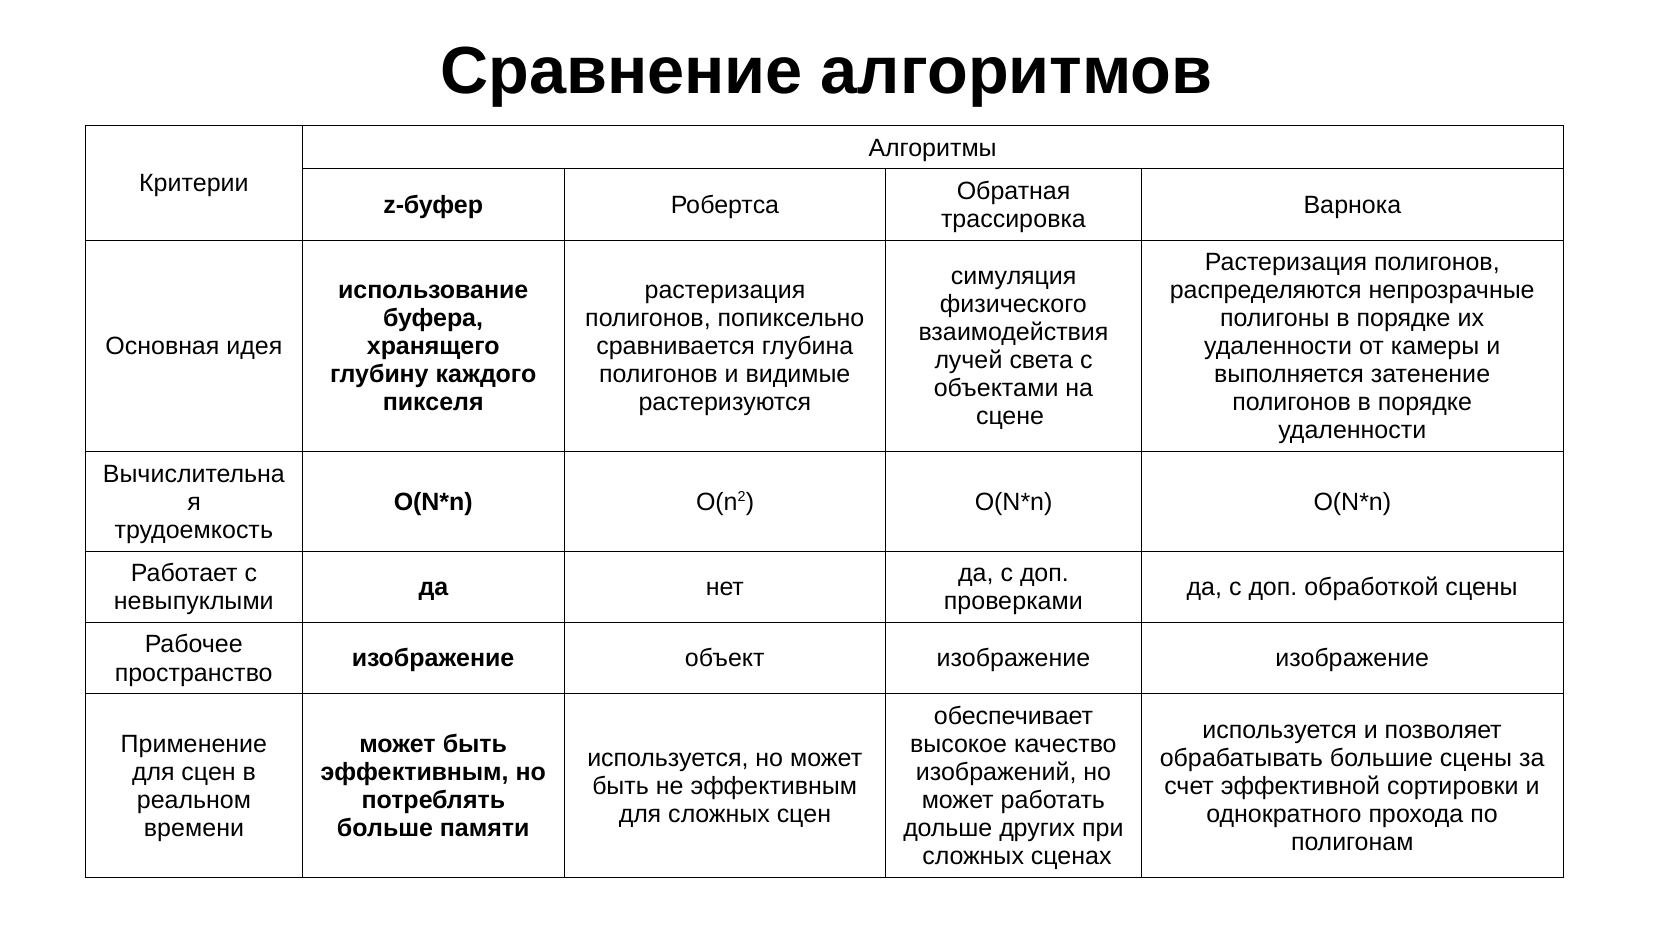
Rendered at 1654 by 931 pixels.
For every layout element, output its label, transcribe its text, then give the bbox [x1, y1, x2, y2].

table_cell да, с доп. проверками [886, 552, 1141, 622]
table_cell Рабочее пространство [86, 623, 302, 693]
table_cell да, с доп. обработкой сцены [1142, 552, 1563, 622]
table_cell Варнока [1142, 169, 1563, 240]
table_cell Работает с невыпуклыми [86, 552, 302, 622]
table_cell O(N*n) [886, 452, 1141, 551]
table_header Алгоритмы [303, 126, 1563, 168]
table_cell O(N*n) [1142, 452, 1563, 551]
table_cell Робертса [565, 169, 885, 240]
table_cell да [303, 552, 564, 622]
table_cell изображение [303, 623, 564, 693]
table_cell Растеризация полигонов, распределяются непрозрачные полигоны в порядке их удаленности от камеры и выполняется затенение полигонов в порядке удаленности [1142, 241, 1563, 451]
table_cell может быть эффективным, но потреблять больше памяти [303, 694, 564, 877]
table_cell O(n2) [565, 452, 885, 551]
table_cell использование буфера, хранящего глубину каждого пикселя [303, 241, 564, 451]
table_cell Применение для сцен в реальном времени [86, 694, 302, 877]
table_cell используется и позволяет обрабатывать большие сцены за счет эффективной сортировки и однократного прохода по полигонам [1142, 694, 1563, 877]
table_cell симуляция физического взаимодействия лучей света с объектами на сцене [886, 241, 1141, 451]
table_cell Вычислительная трудоемкость [86, 452, 302, 551]
table_cell изображение [1142, 623, 1563, 693]
table_cell объект [565, 623, 885, 693]
title Сравнение алгоритмов [82, 0, 1571, 148]
table_cell обеспечивает высокое качество изображений, но может работать дольше других при сложных сценах [886, 694, 1141, 877]
table_header Критерии [86, 126, 302, 240]
table_cell растеризация полигонов, попиксельно сравнивается глубина полигонов и видимые растеризуются [565, 241, 885, 451]
table_cell Обратная трассировка [886, 169, 1141, 240]
table_cell O(N*n) [303, 452, 564, 551]
table_cell Основная идея [86, 241, 302, 451]
table_cell нет [565, 552, 885, 622]
table_cell используется, но может быть не эффективным для сложных сцен [565, 694, 885, 877]
table_cell изображение [886, 623, 1141, 693]
table_cell z-буфер [303, 169, 564, 240]
